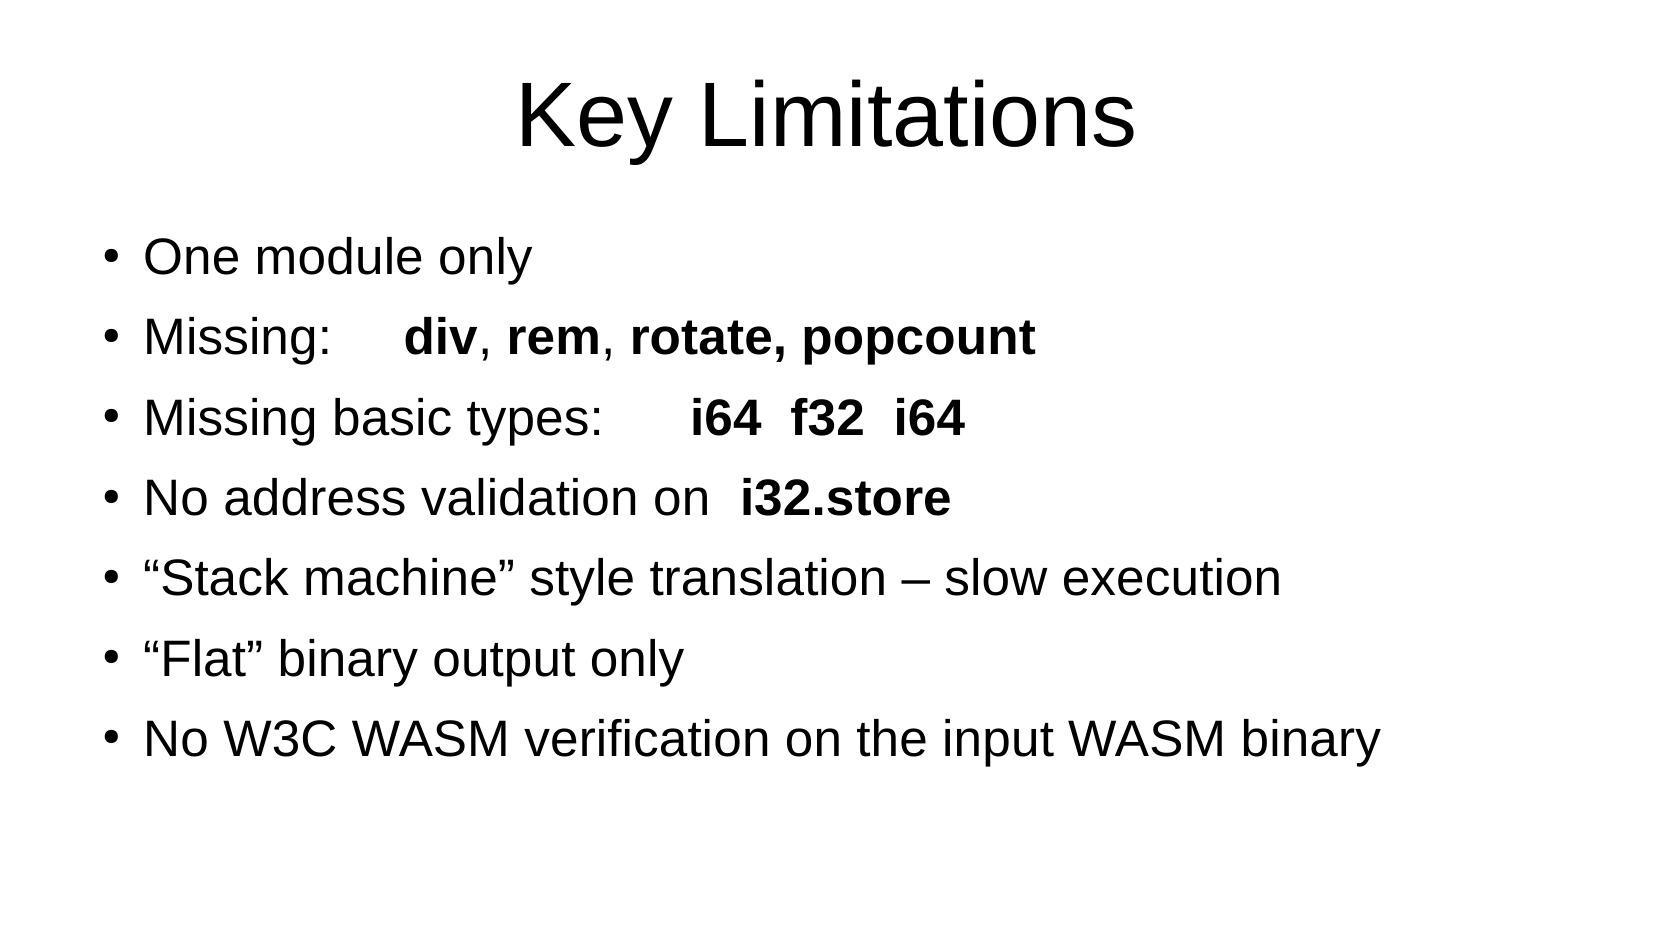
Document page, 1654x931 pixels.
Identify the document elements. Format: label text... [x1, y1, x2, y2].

list One module only Missing: div, rem, rotate, popcount Missing basic types: i64 f32 i64 No address validation on i32.store “Stack machine” style translation – slow execution “Flat” binary output only No W3C WASM verification on the input WASM binary [88, 228, 1577, 768]
title Key Limitations [82, 37, 1571, 193]
